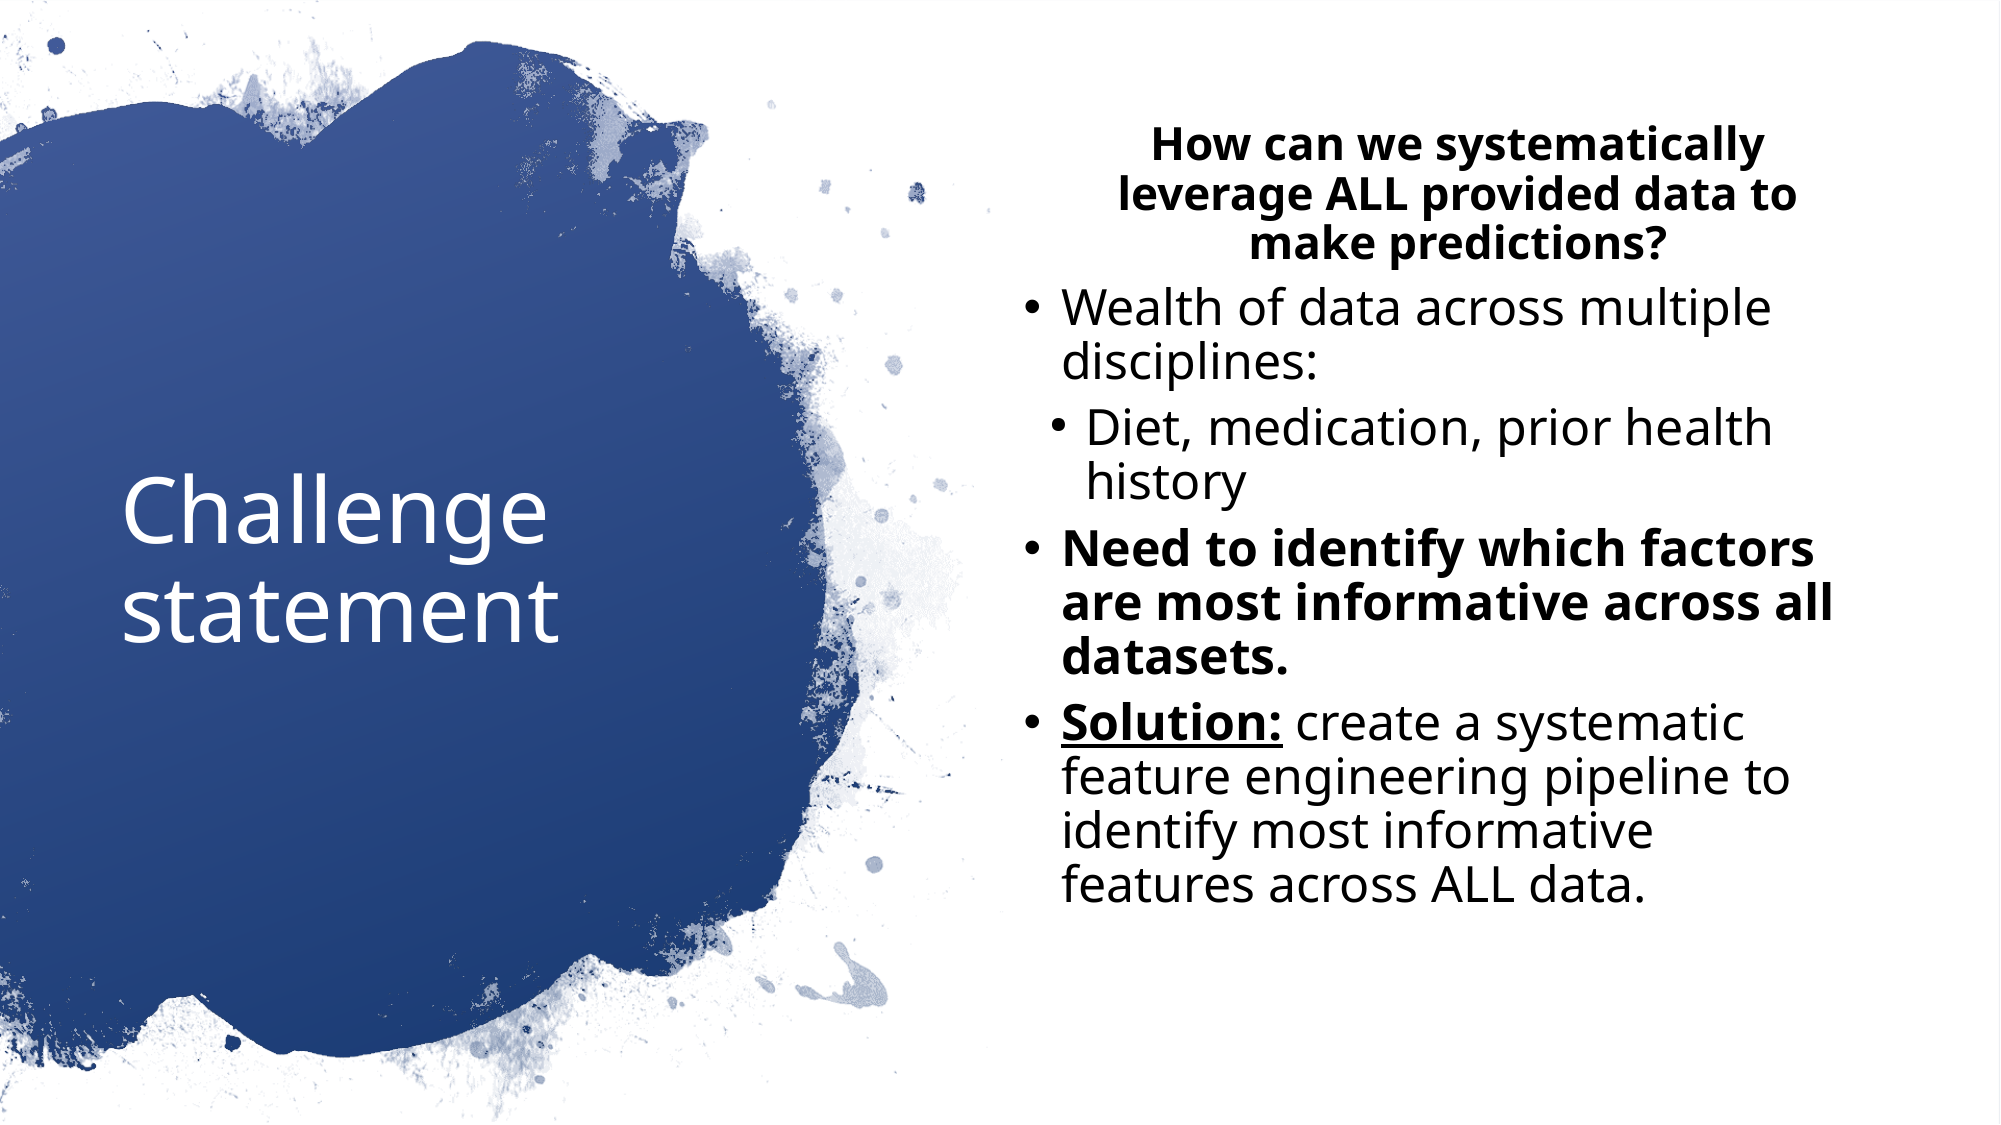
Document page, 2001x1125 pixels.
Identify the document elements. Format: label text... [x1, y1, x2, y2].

title Challenge statement [105, 336, 707, 790]
picture [0, 0, 2000, 1125]
text_box How can we systematically leverage ALL provided data to make predictions? Wealth of data across multiple disciplines: Diet, medication, prior health history Need to identify which factors are most informative across all datasets. Solution: create a systematic feature engineering pipeline to identify most informative features across ALL data. [999, 113, 1870, 972]
